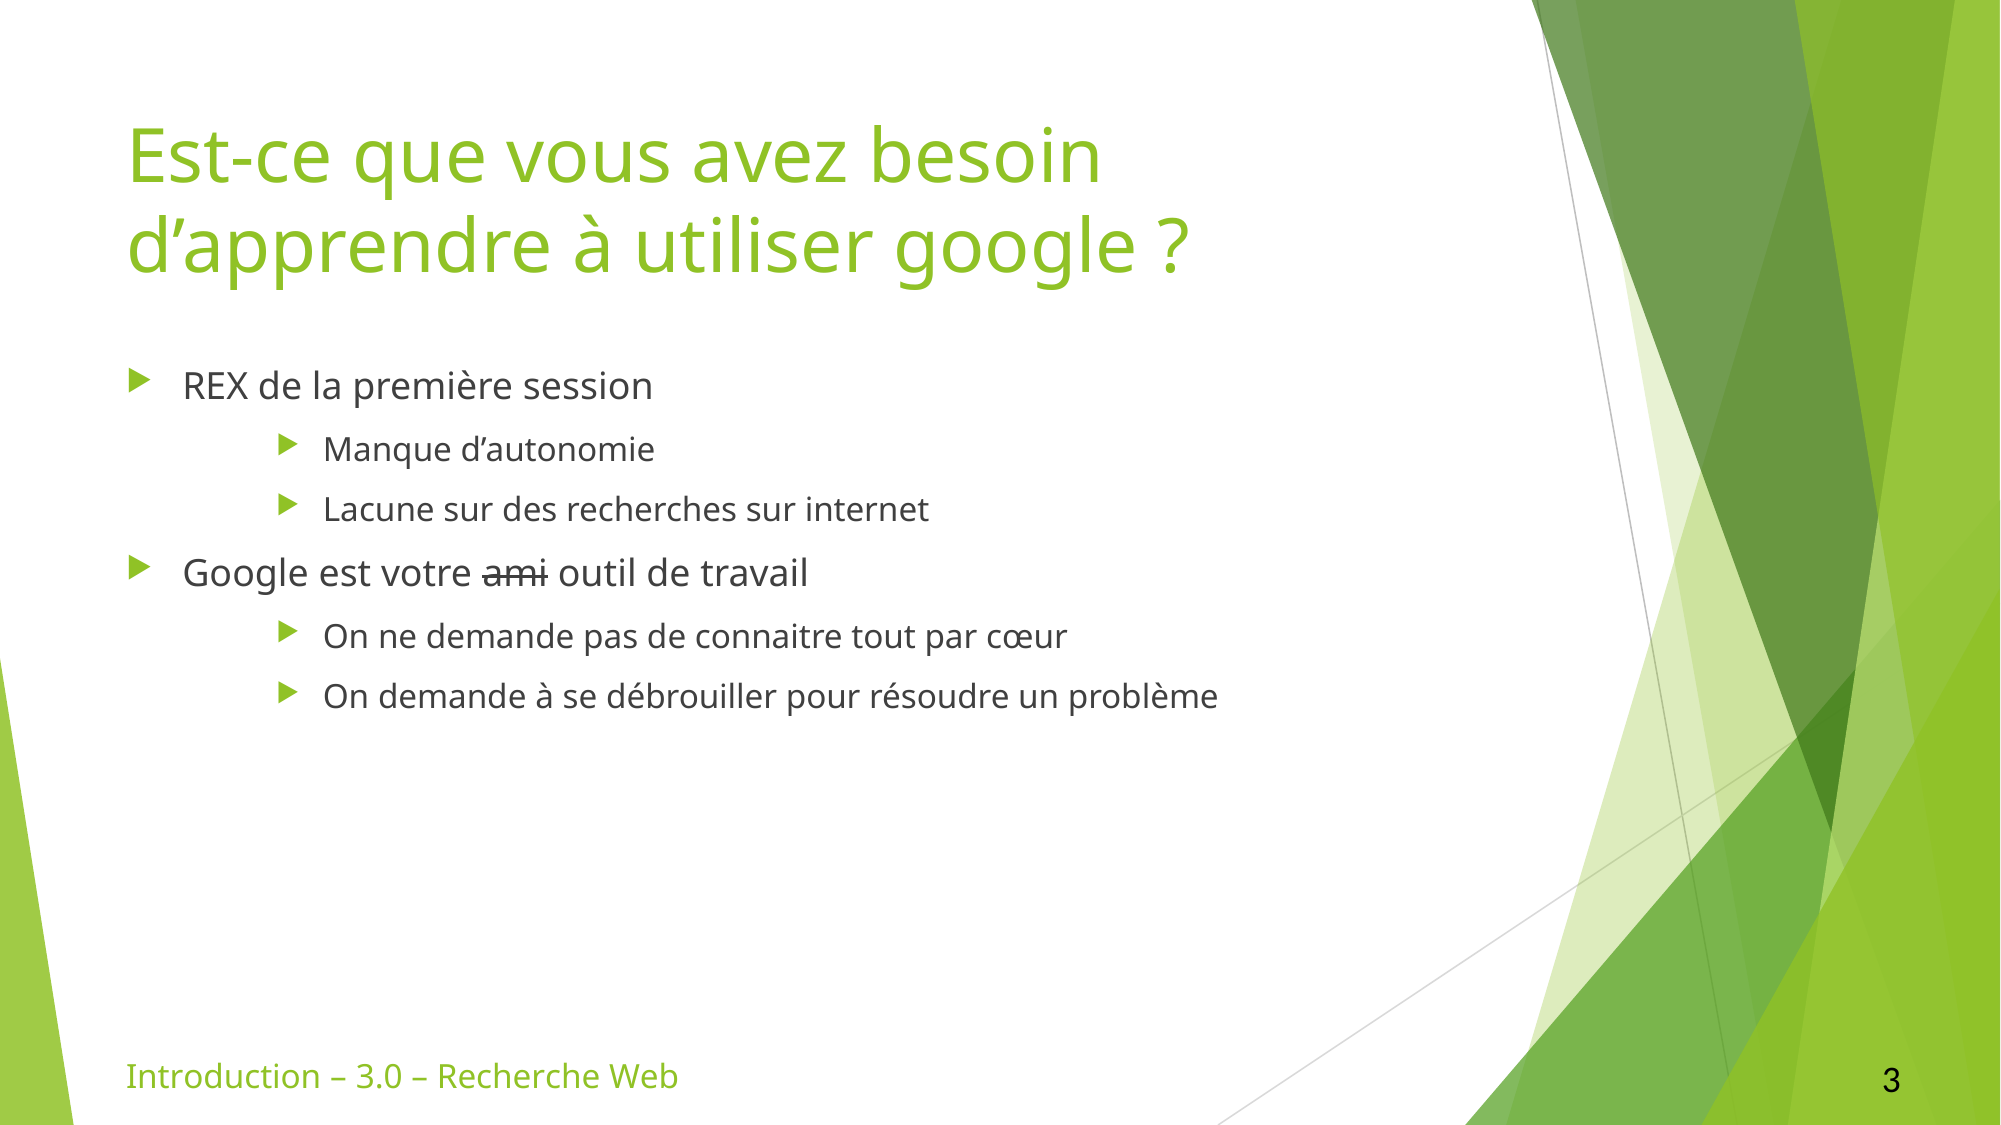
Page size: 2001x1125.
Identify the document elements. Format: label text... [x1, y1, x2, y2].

title Est-ce que vous avez besoin d’apprendre à utiliser google ? [111, 99, 1522, 317]
text_box [1866, 1047, 1979, 1108]
list REX de la première session Manque d’autonomie Lacune sur des recherches sur internet Google est votre ami outil de travail On ne demande pas de connaitre tout par cœur On demande à se débrouiller pour résoudre un problème [111, 354, 1522, 992]
text_box Introduction – 3.0 – Recherche Web [111, 1047, 1094, 1109]
